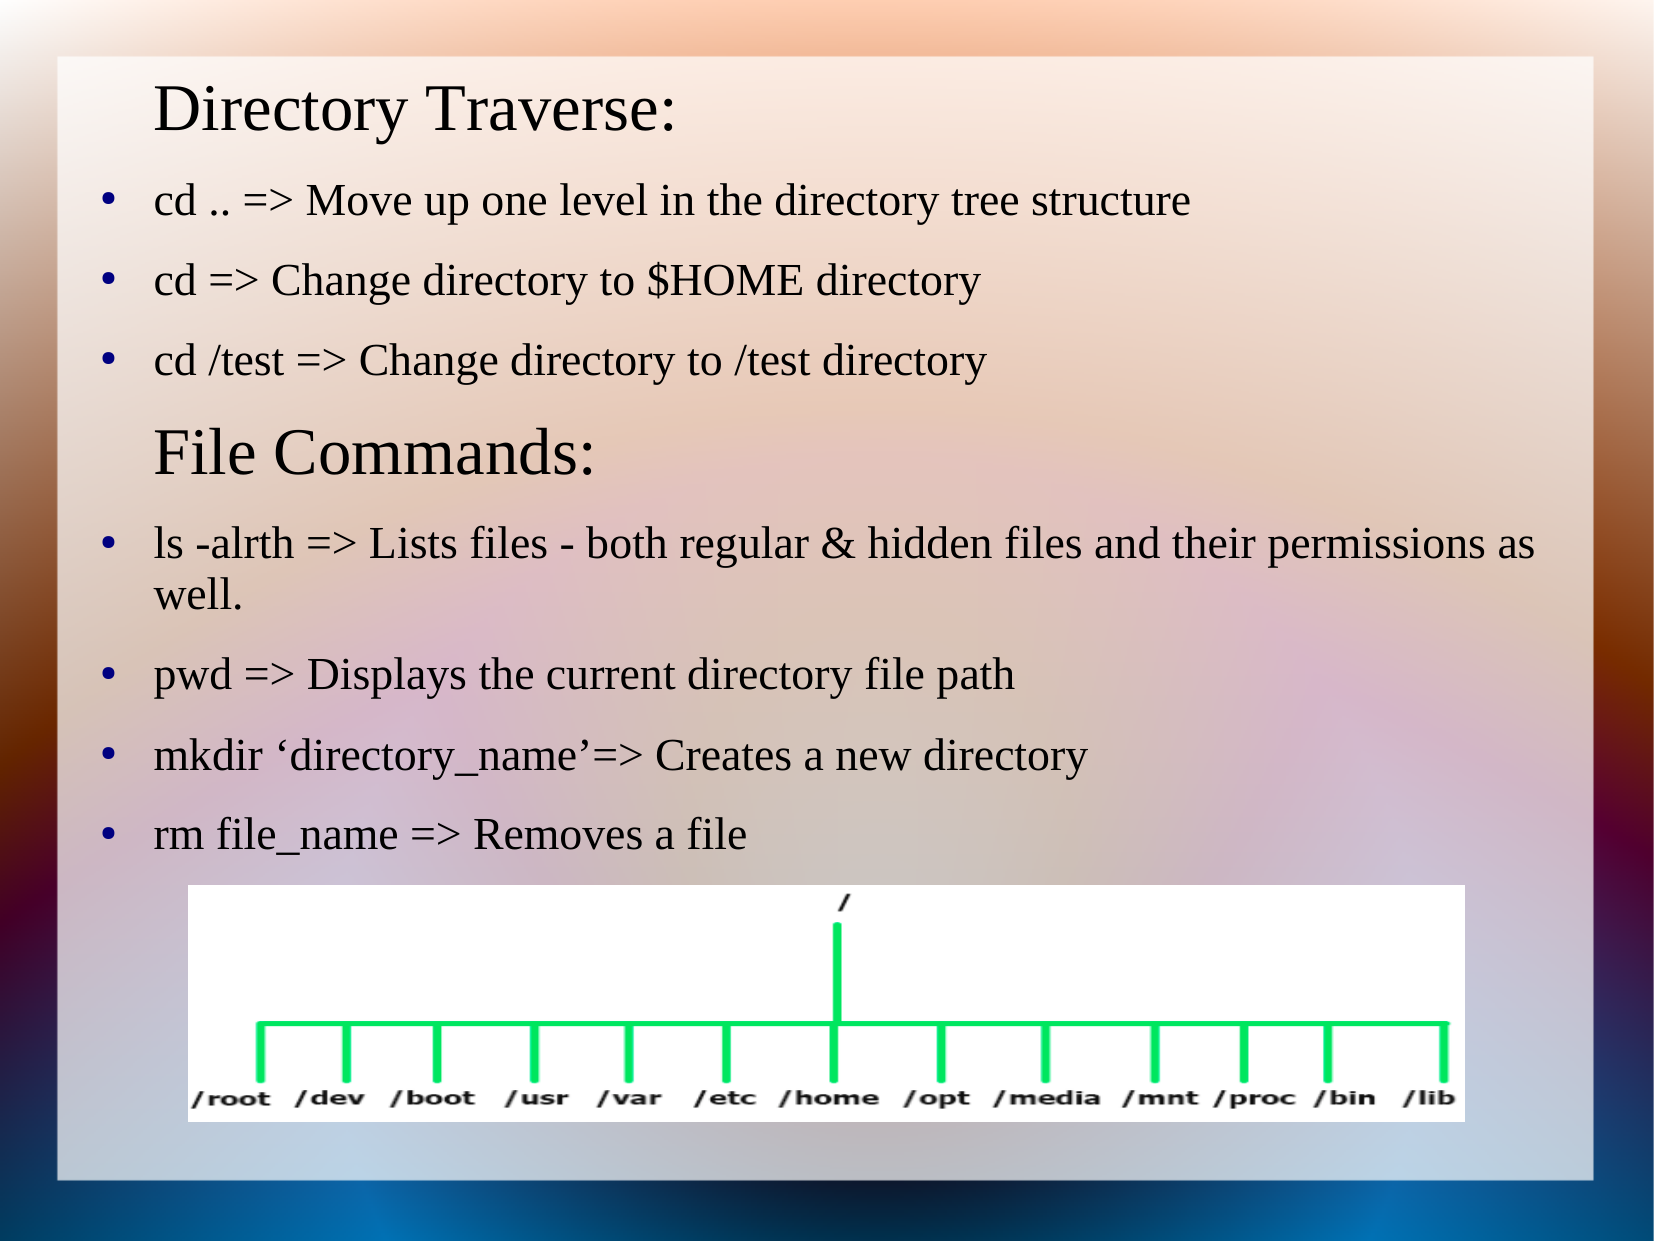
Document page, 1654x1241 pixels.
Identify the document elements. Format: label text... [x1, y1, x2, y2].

list Directory Traverse: cd .. => Move up one level in the directory tree structure cd => Change directory to $HOME directory cd /test => Change directory to /test directory File Commands: ls -alrth => Lists files - both regular & hidden files and their permissions as well. pwd => Displays the current directory file path mkdir ‘directory_name’=> Creates a new directory rm file_name => Removes a file [82, 70, 1571, 1134]
picture [0, 0, 1654, 1241]
